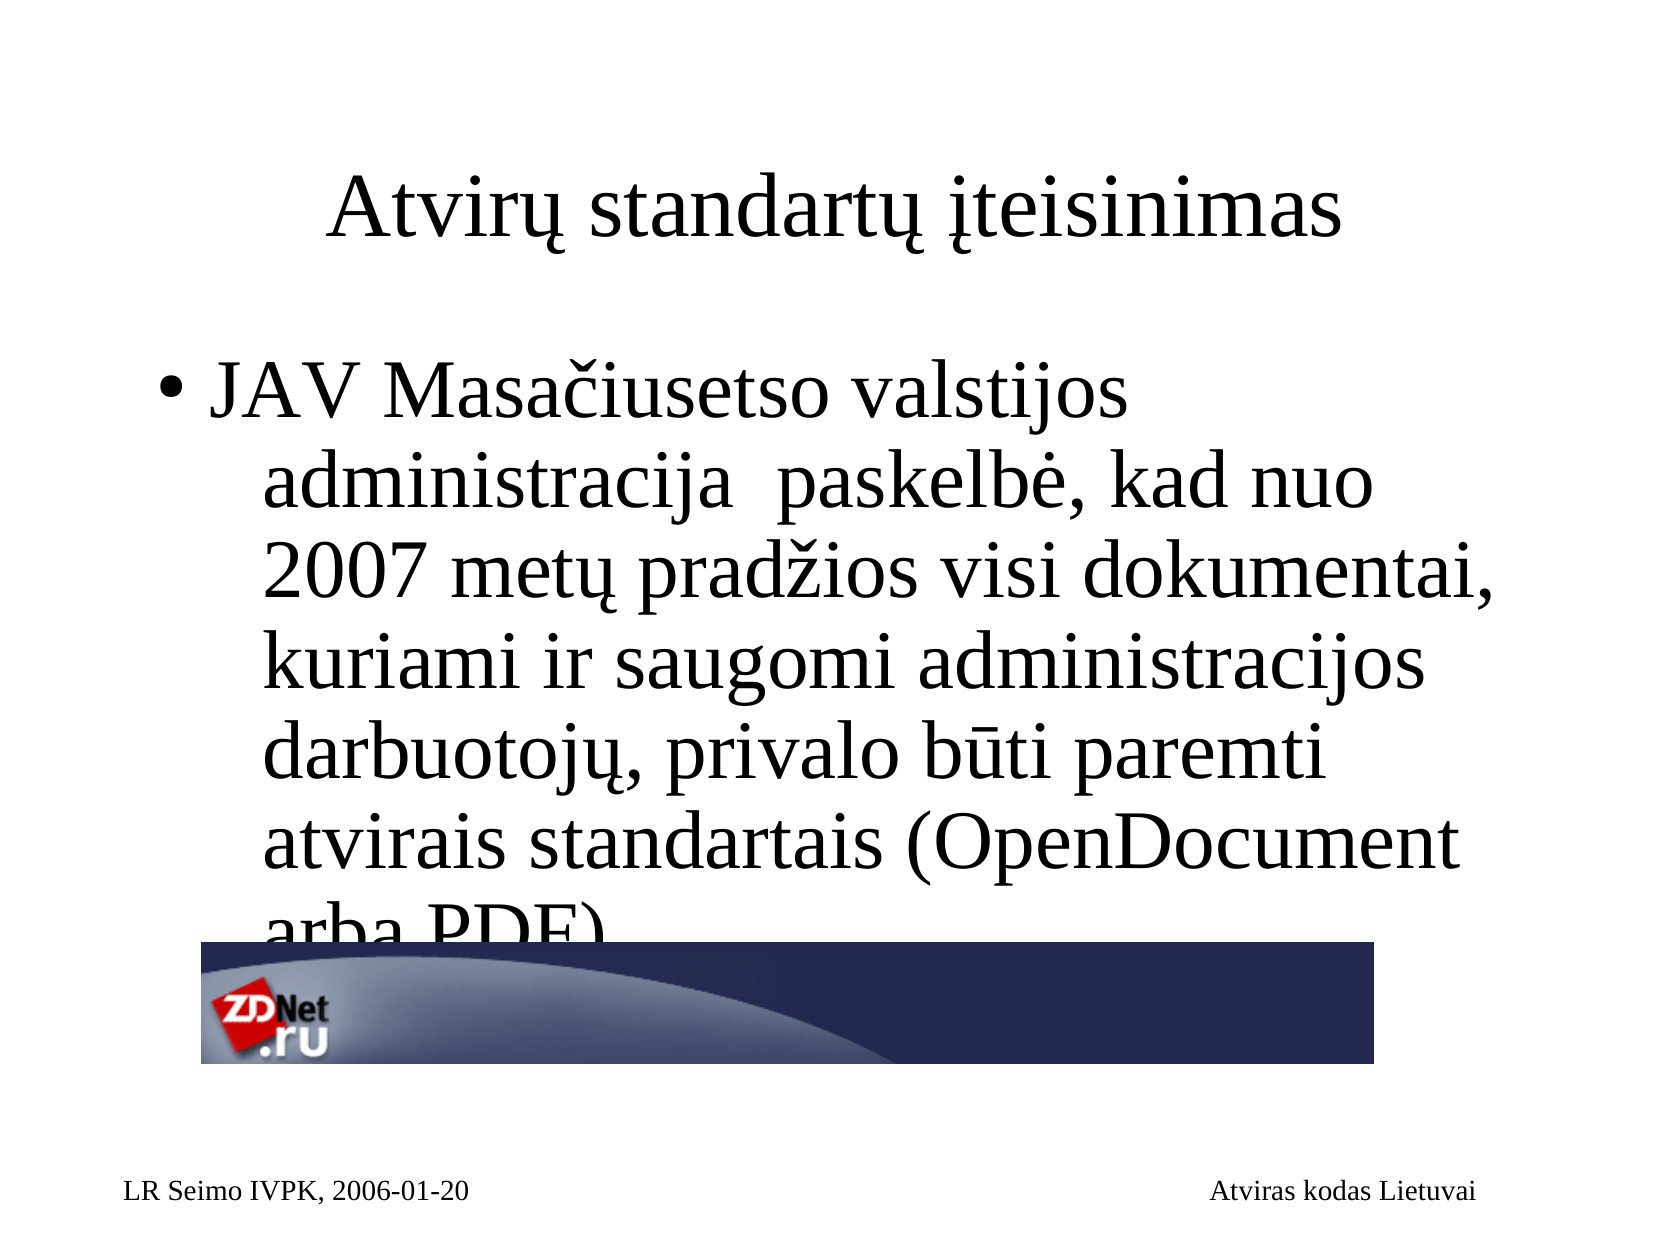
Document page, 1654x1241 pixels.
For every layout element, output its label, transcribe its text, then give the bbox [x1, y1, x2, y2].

list JAV Masačiusetso valstijos administracija paskelbė, kad nuo 2007 metų pradžios visi dokumentai, kuriami ir saugomi administracijos darbuotojų, privalo būti paremti atvirais standartais (OpenDocument arba PDF). [121, 344, 1534, 1126]
title Atvirų standartų įteisinimas [121, 102, 1534, 310]
picture [201, 942, 1374, 1064]
